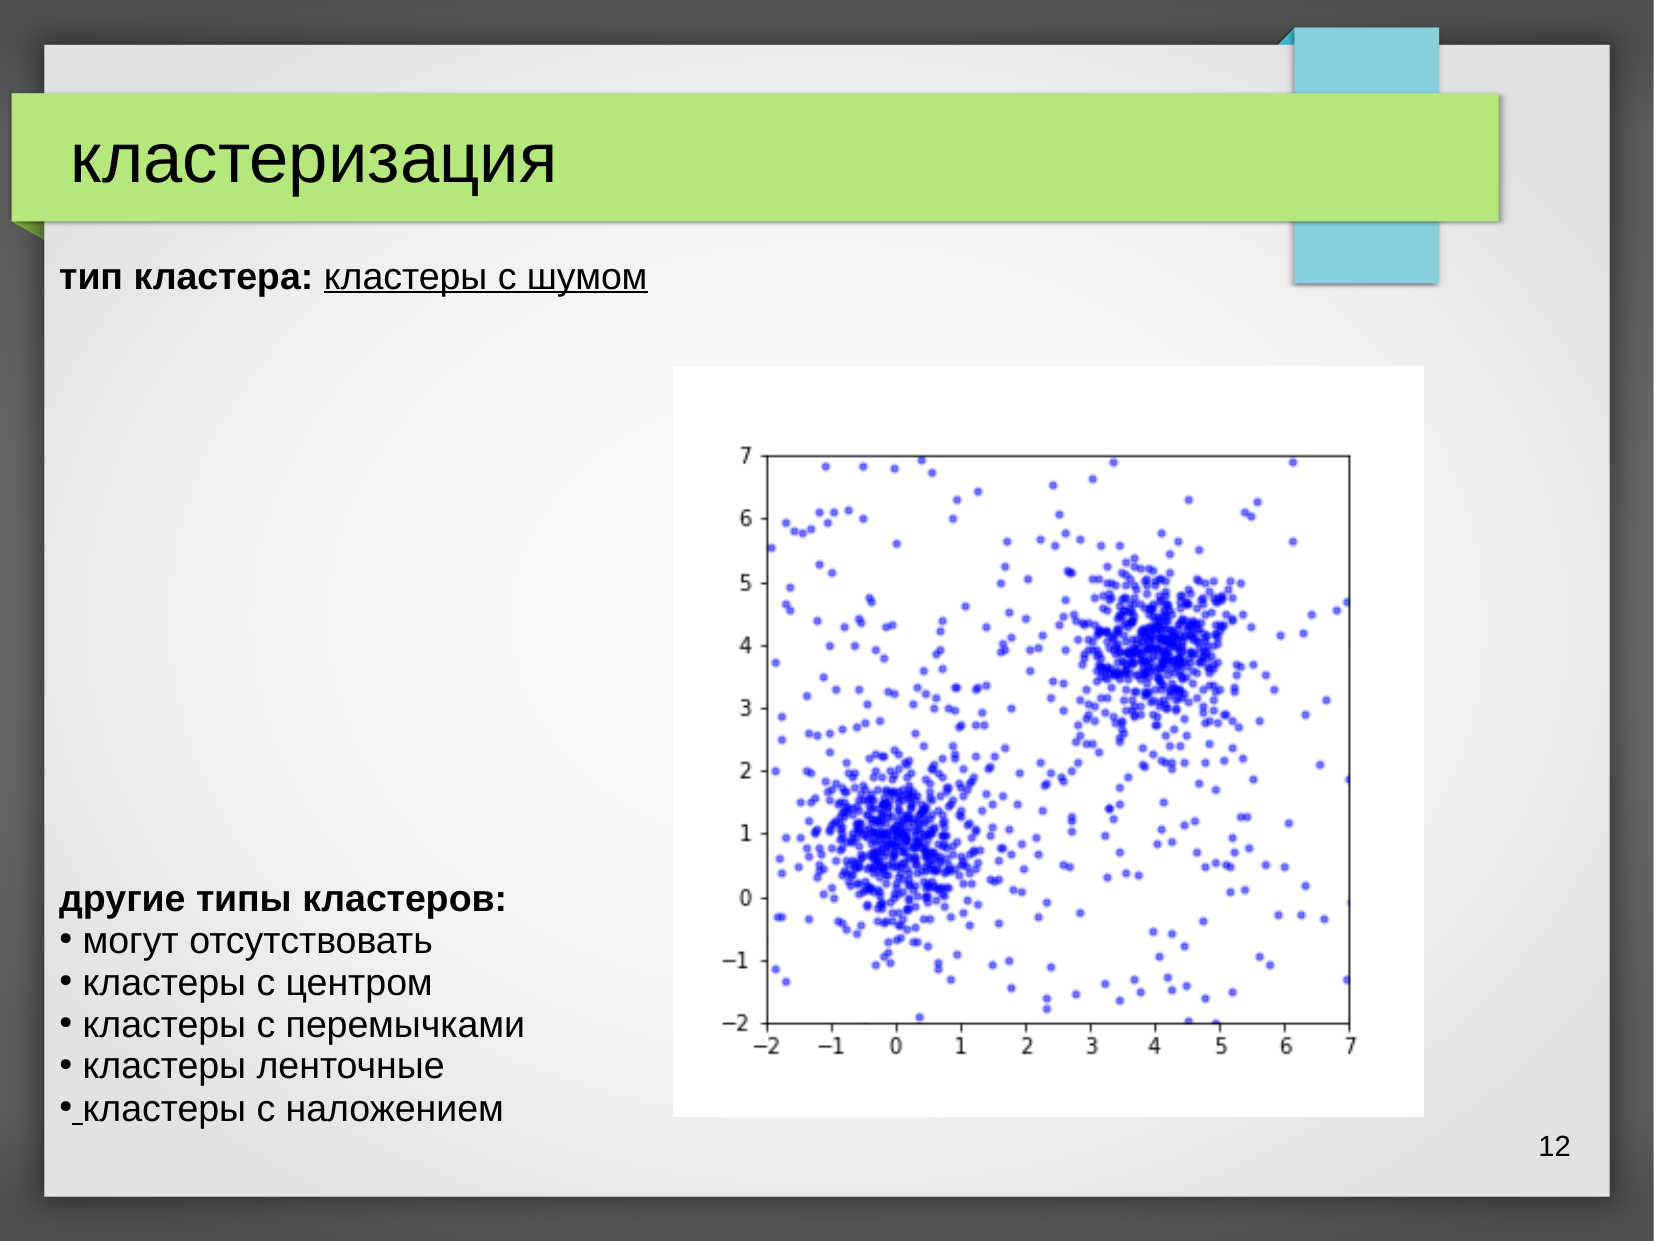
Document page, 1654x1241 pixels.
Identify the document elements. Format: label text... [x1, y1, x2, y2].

subtitle тип кластера: кластеры с шумом [59, 209, 910, 343]
picture [0, 0, 1654, 1241]
text_box другие типы кластеров: могут отсутствовать кластеры с центром кластеры с перемычками кластеры ленточные кластеры с наложением [59, 874, 591, 1175]
title кластеризация [70, 118, 1205, 199]
